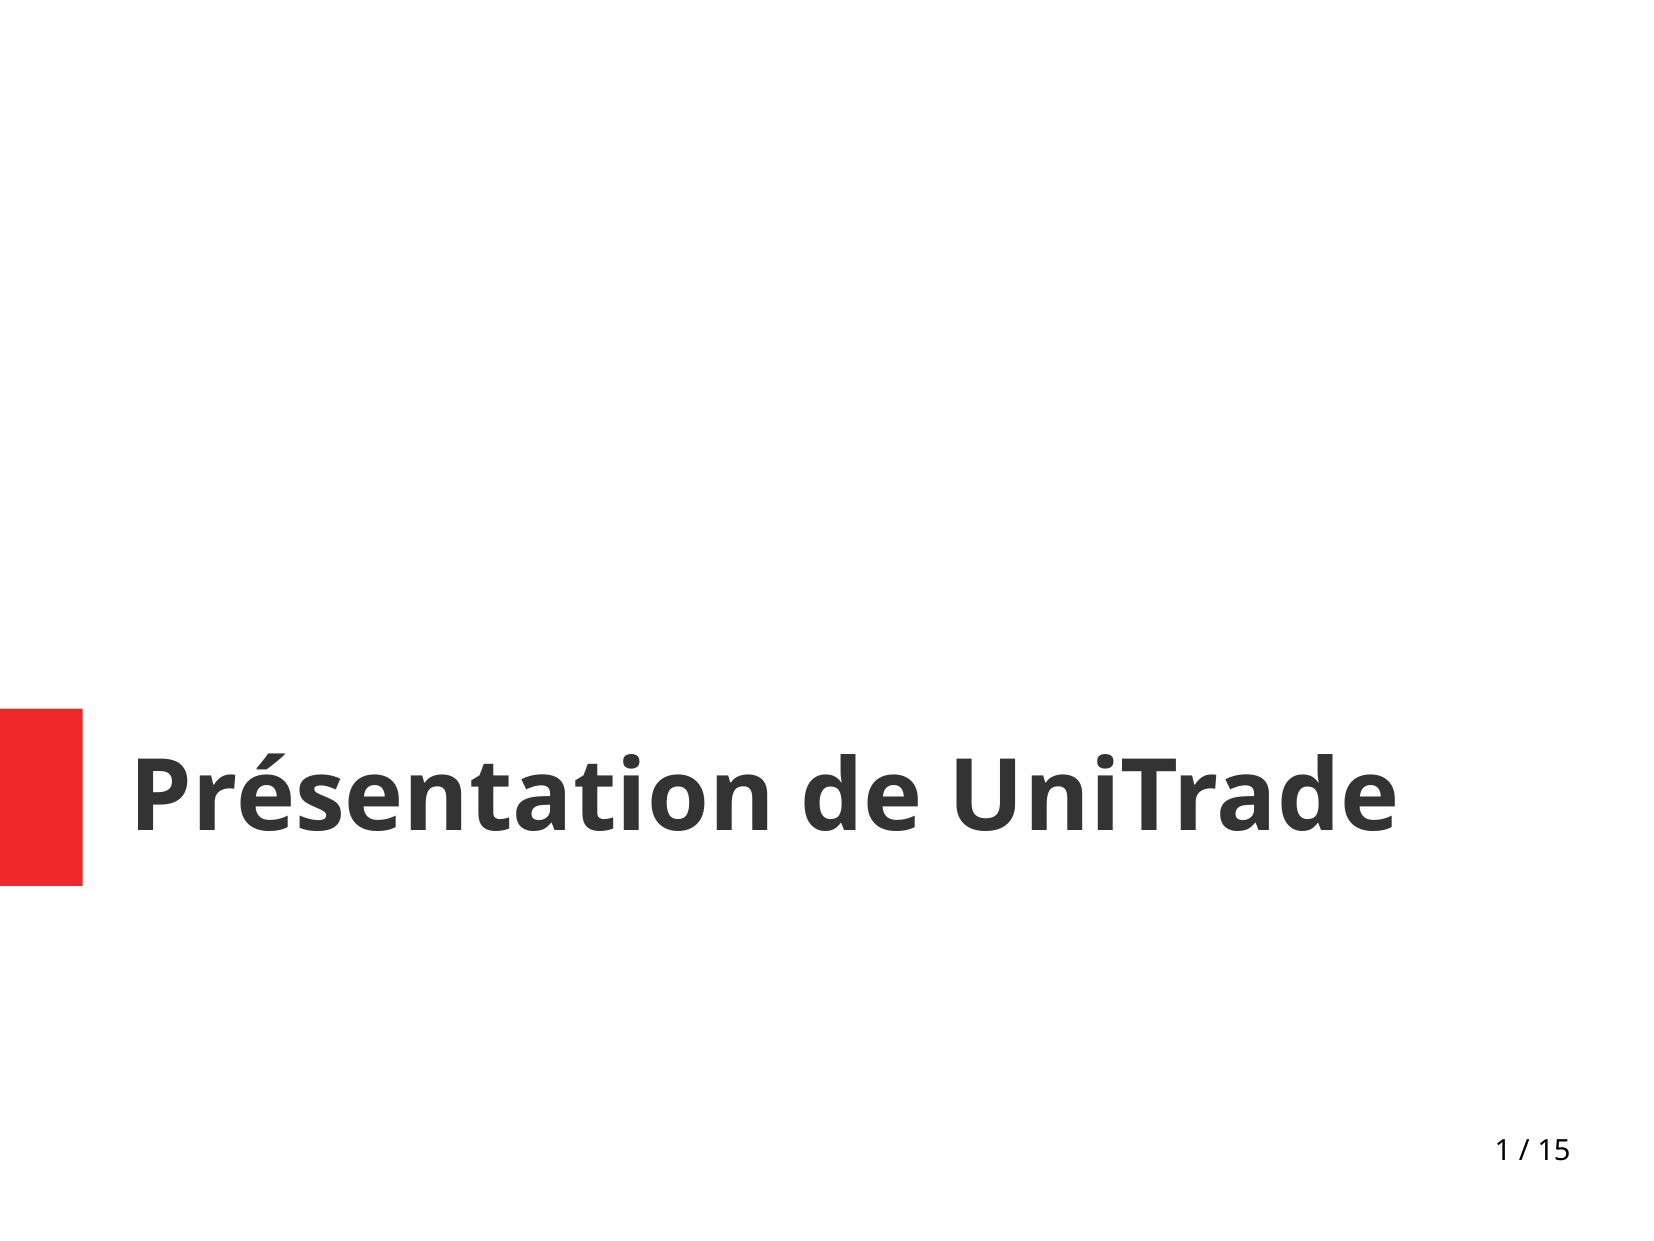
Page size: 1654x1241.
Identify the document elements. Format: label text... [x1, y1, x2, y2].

title Présentation de UniTrade [129, 655, 1536, 928]
